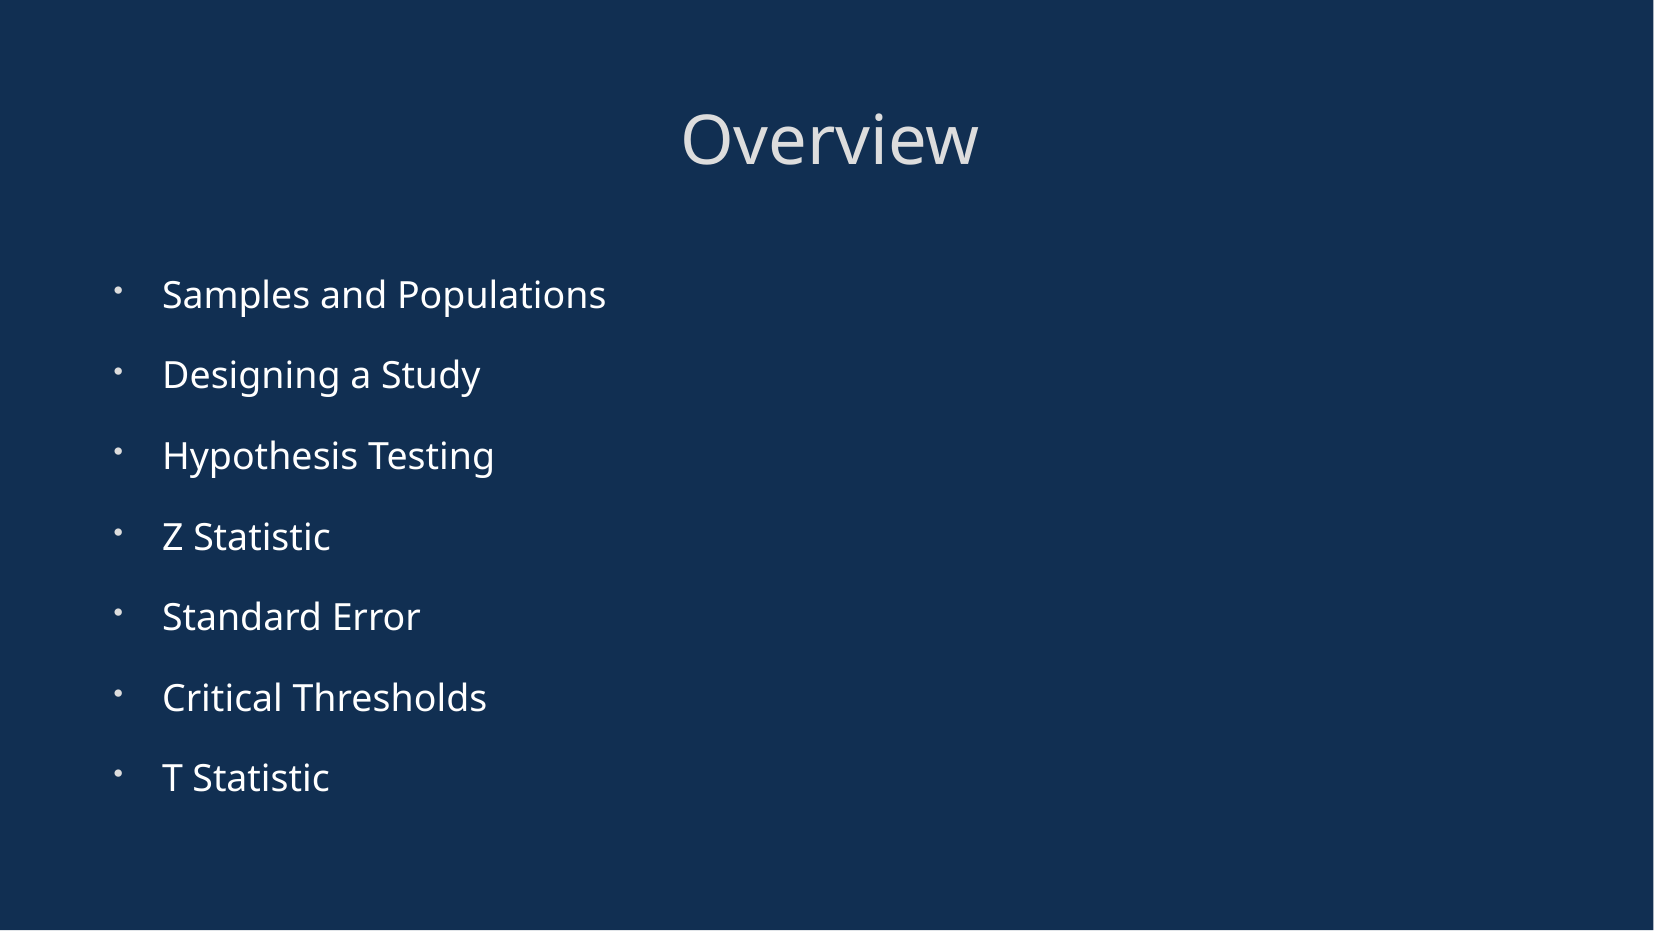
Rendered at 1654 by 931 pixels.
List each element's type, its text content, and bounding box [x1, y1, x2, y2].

list Samples and Populations Designing a Study Hypothesis Testing Z Statistic Standard Error Critical Thresholds T Statistic [97, 268, 1563, 806]
title Overview [97, 56, 1563, 220]
